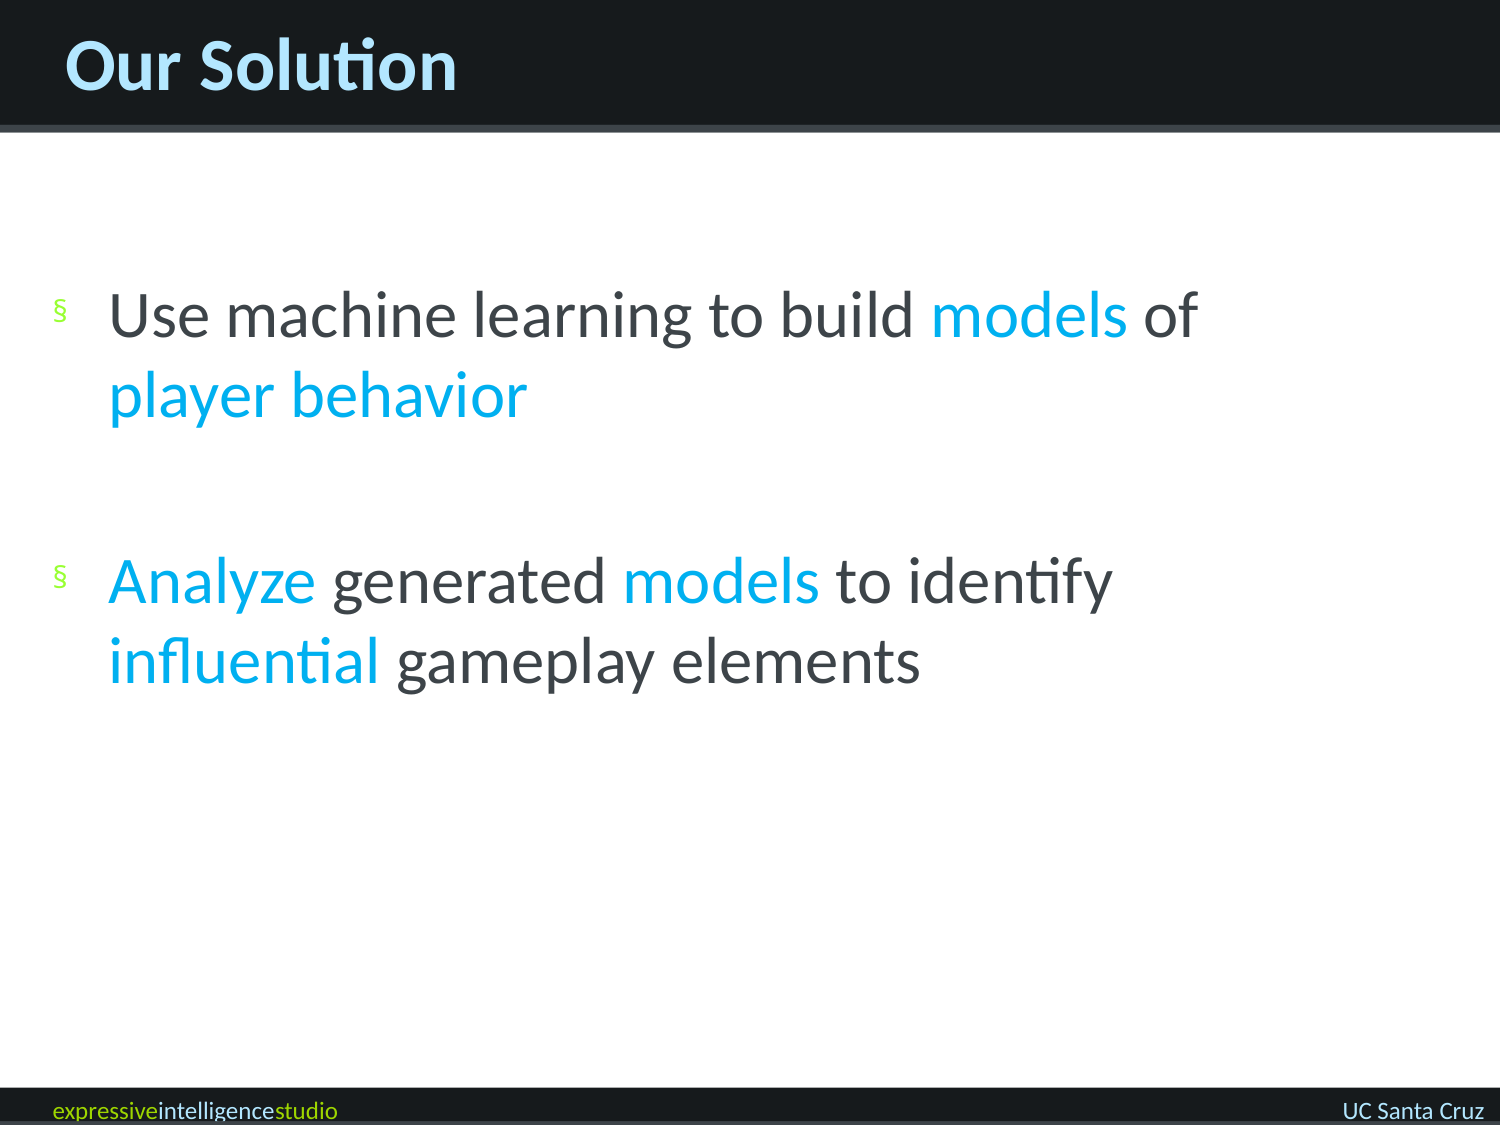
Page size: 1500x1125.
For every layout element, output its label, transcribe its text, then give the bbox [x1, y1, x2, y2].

list Use machine learning to build models of player behavior Analyze generated models to identify influential gameplay elements [37, 162, 1388, 993]
title Our Solution [50, 0, 1400, 130]
